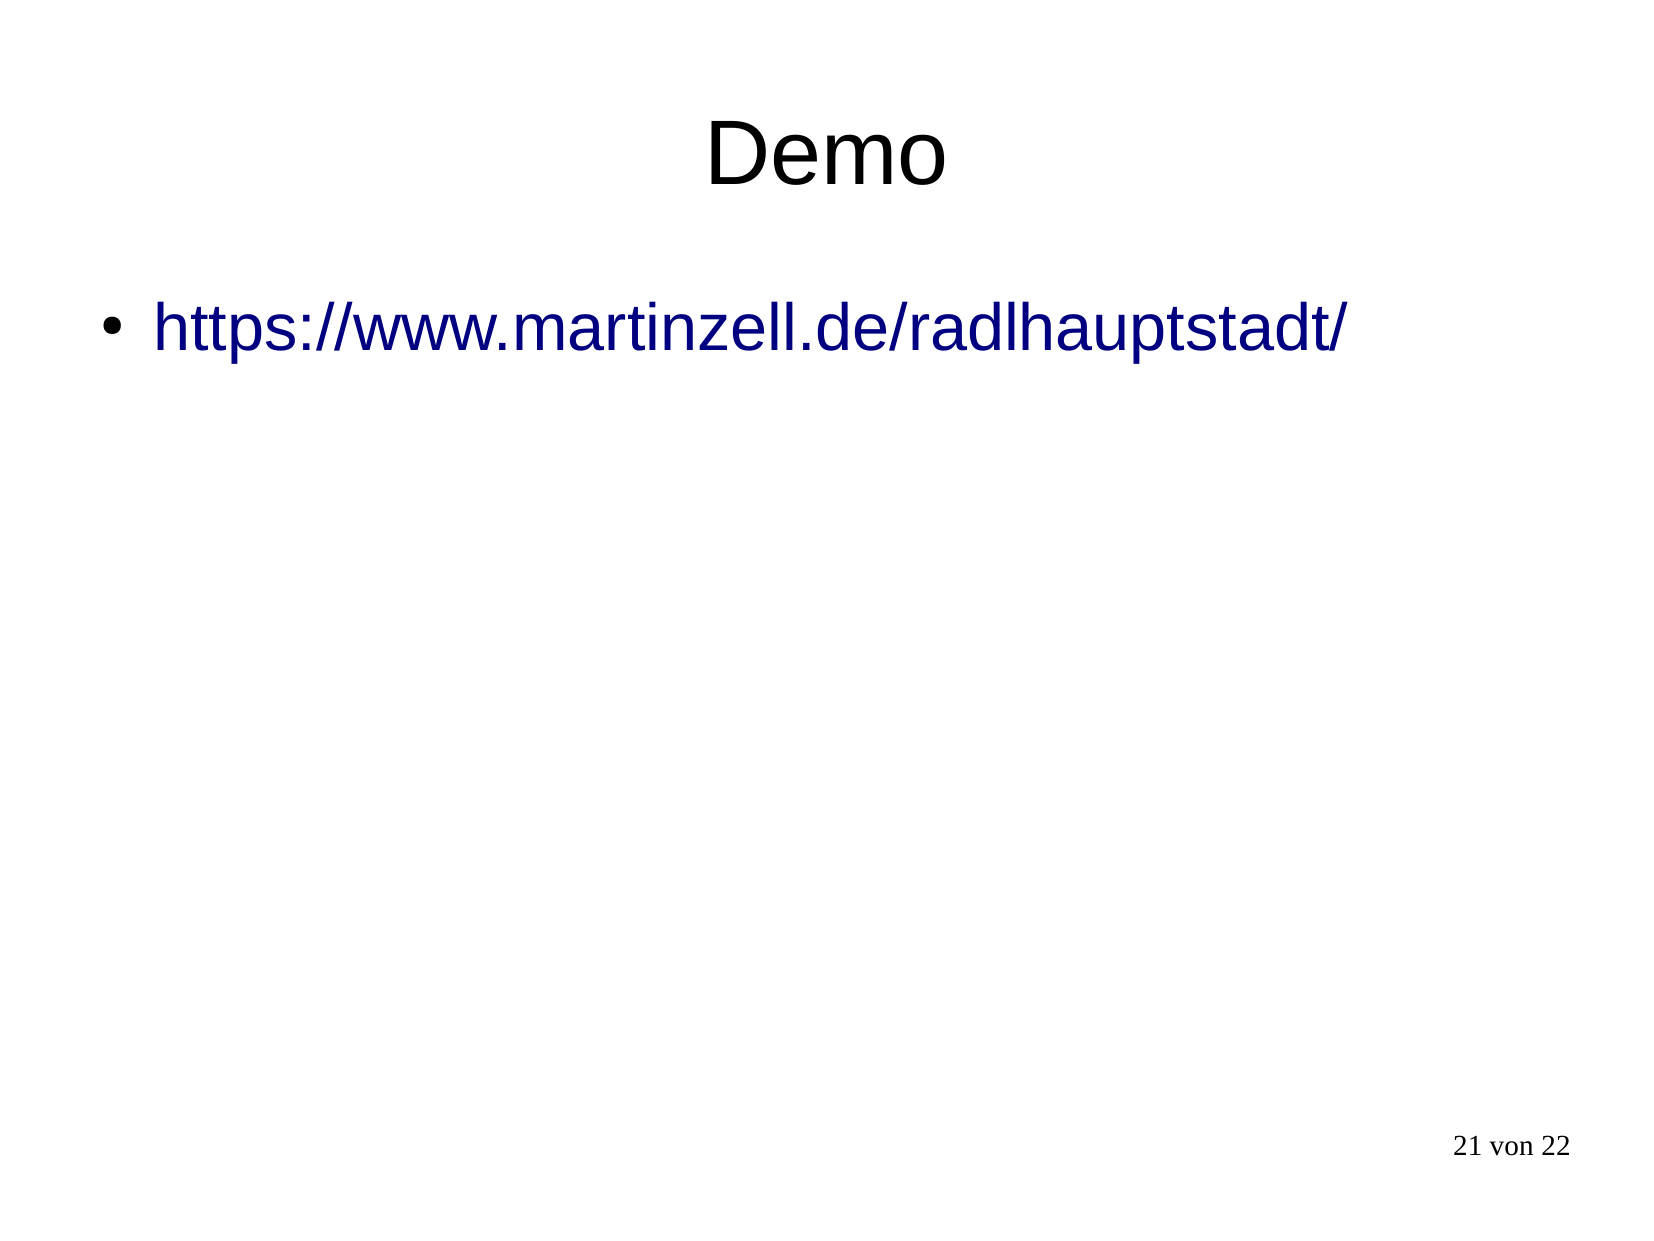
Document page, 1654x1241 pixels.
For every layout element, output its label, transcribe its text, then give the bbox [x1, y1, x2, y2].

title Demo [82, 49, 1571, 257]
list https://www.martinzell.de/radlhauptstadt/ [82, 290, 1571, 1010]
